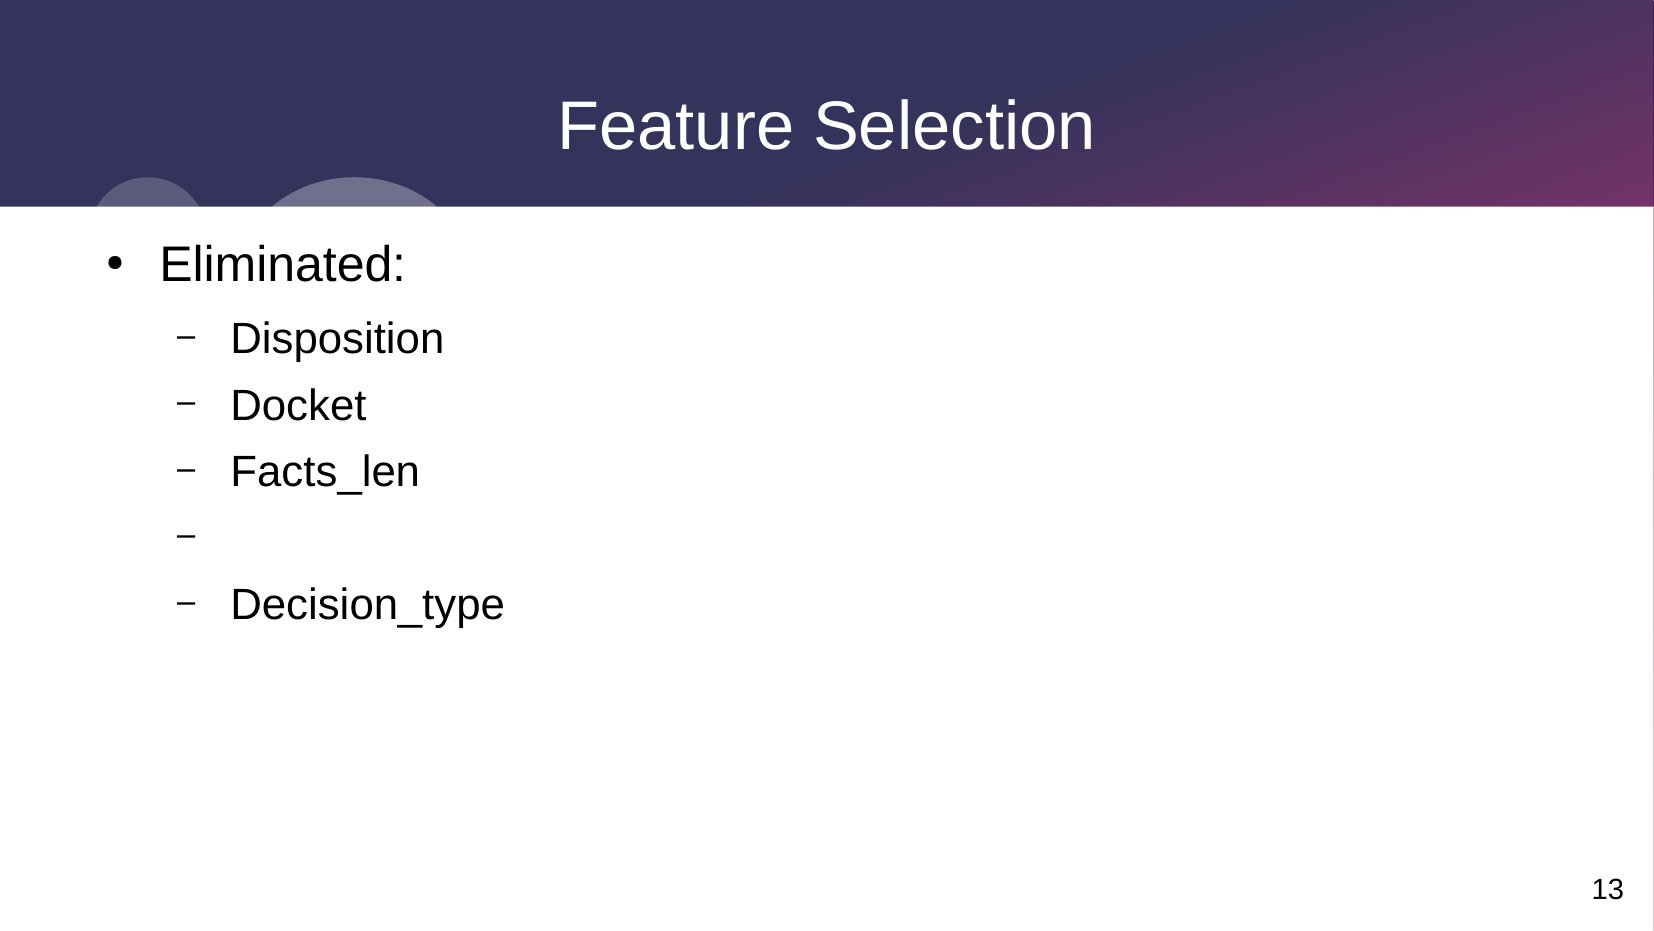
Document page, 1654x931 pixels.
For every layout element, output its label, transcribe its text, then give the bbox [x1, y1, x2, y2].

title Feature Selection [88, 44, 1565, 207]
list Eliminated: Disposition Docket Facts_len Decision_type [88, 236, 809, 827]
